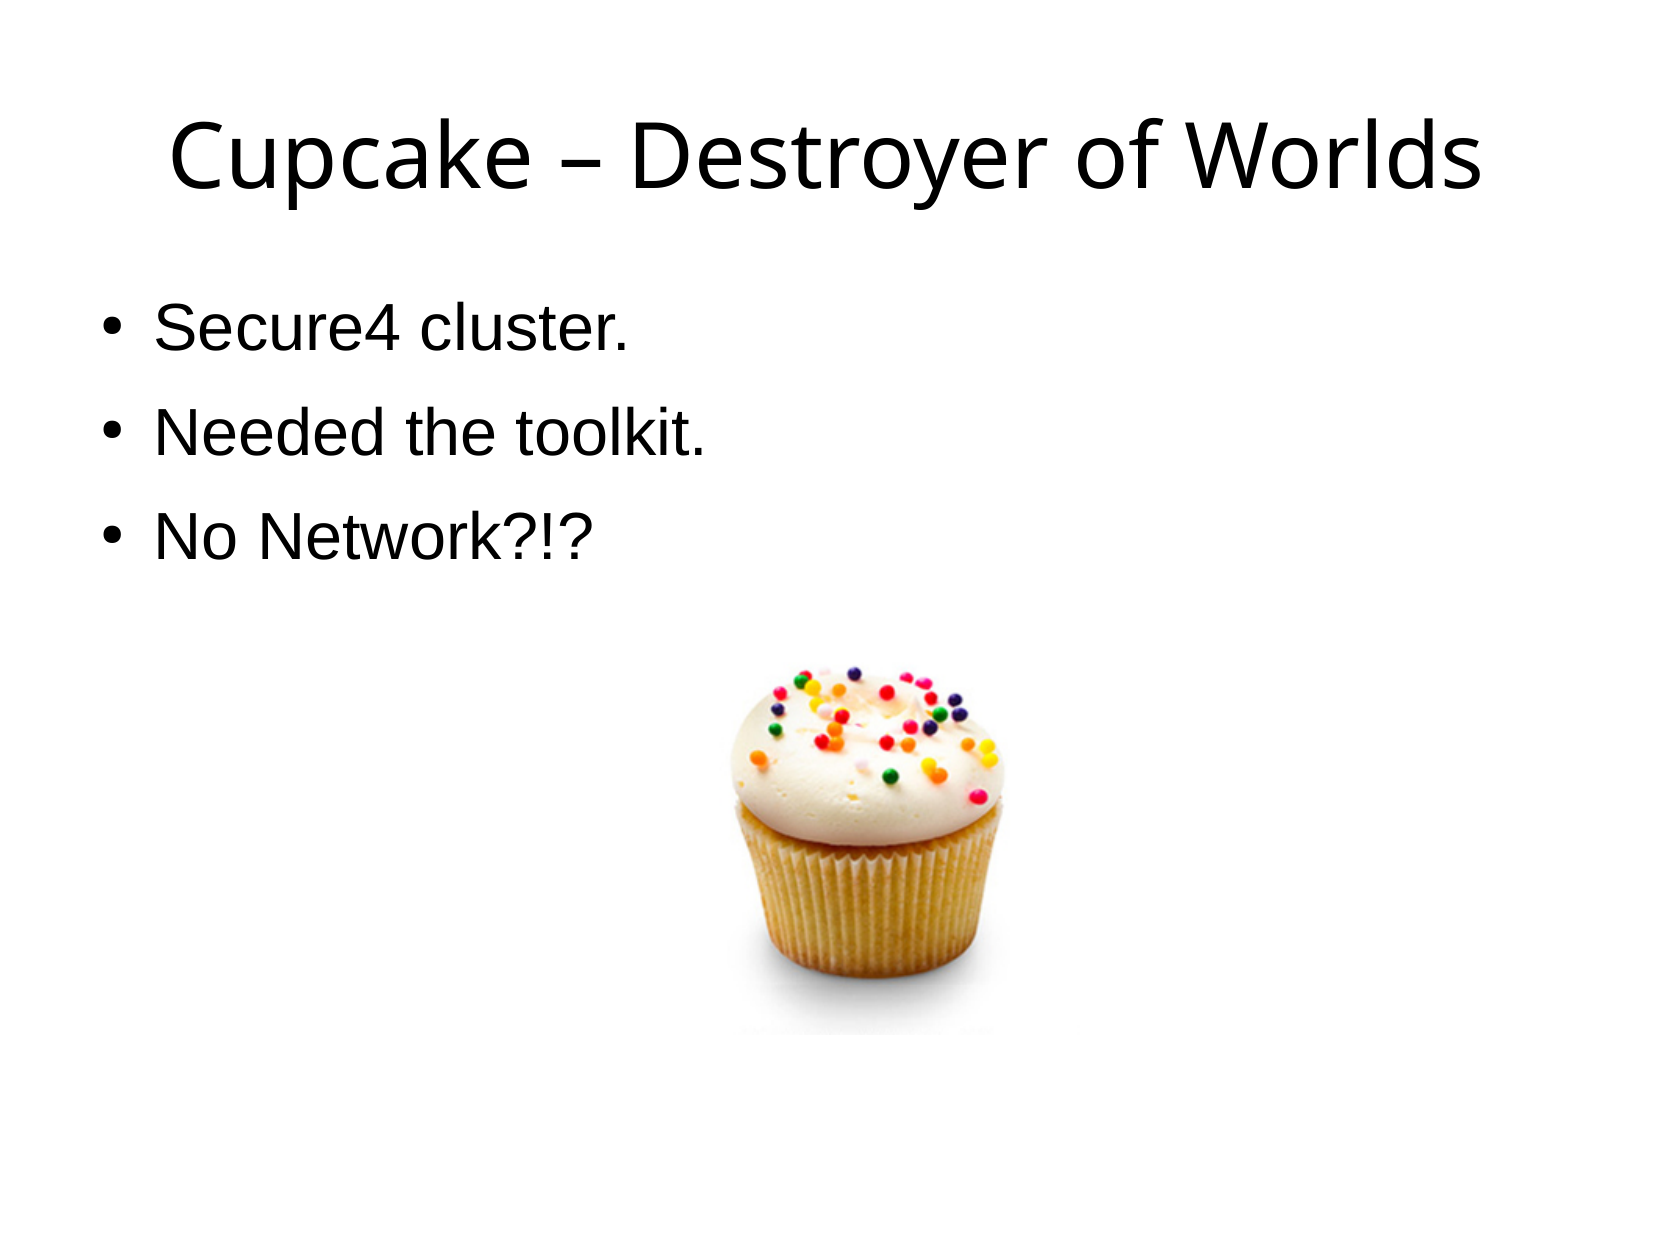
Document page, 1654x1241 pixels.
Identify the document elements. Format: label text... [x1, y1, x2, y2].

list Secure4 cluster. Needed the toolkit. No Network?!? [82, 290, 1571, 1010]
title Cupcake – Destroyer of Worlds [82, 49, 1571, 257]
picture [645, 588, 1092, 1036]
